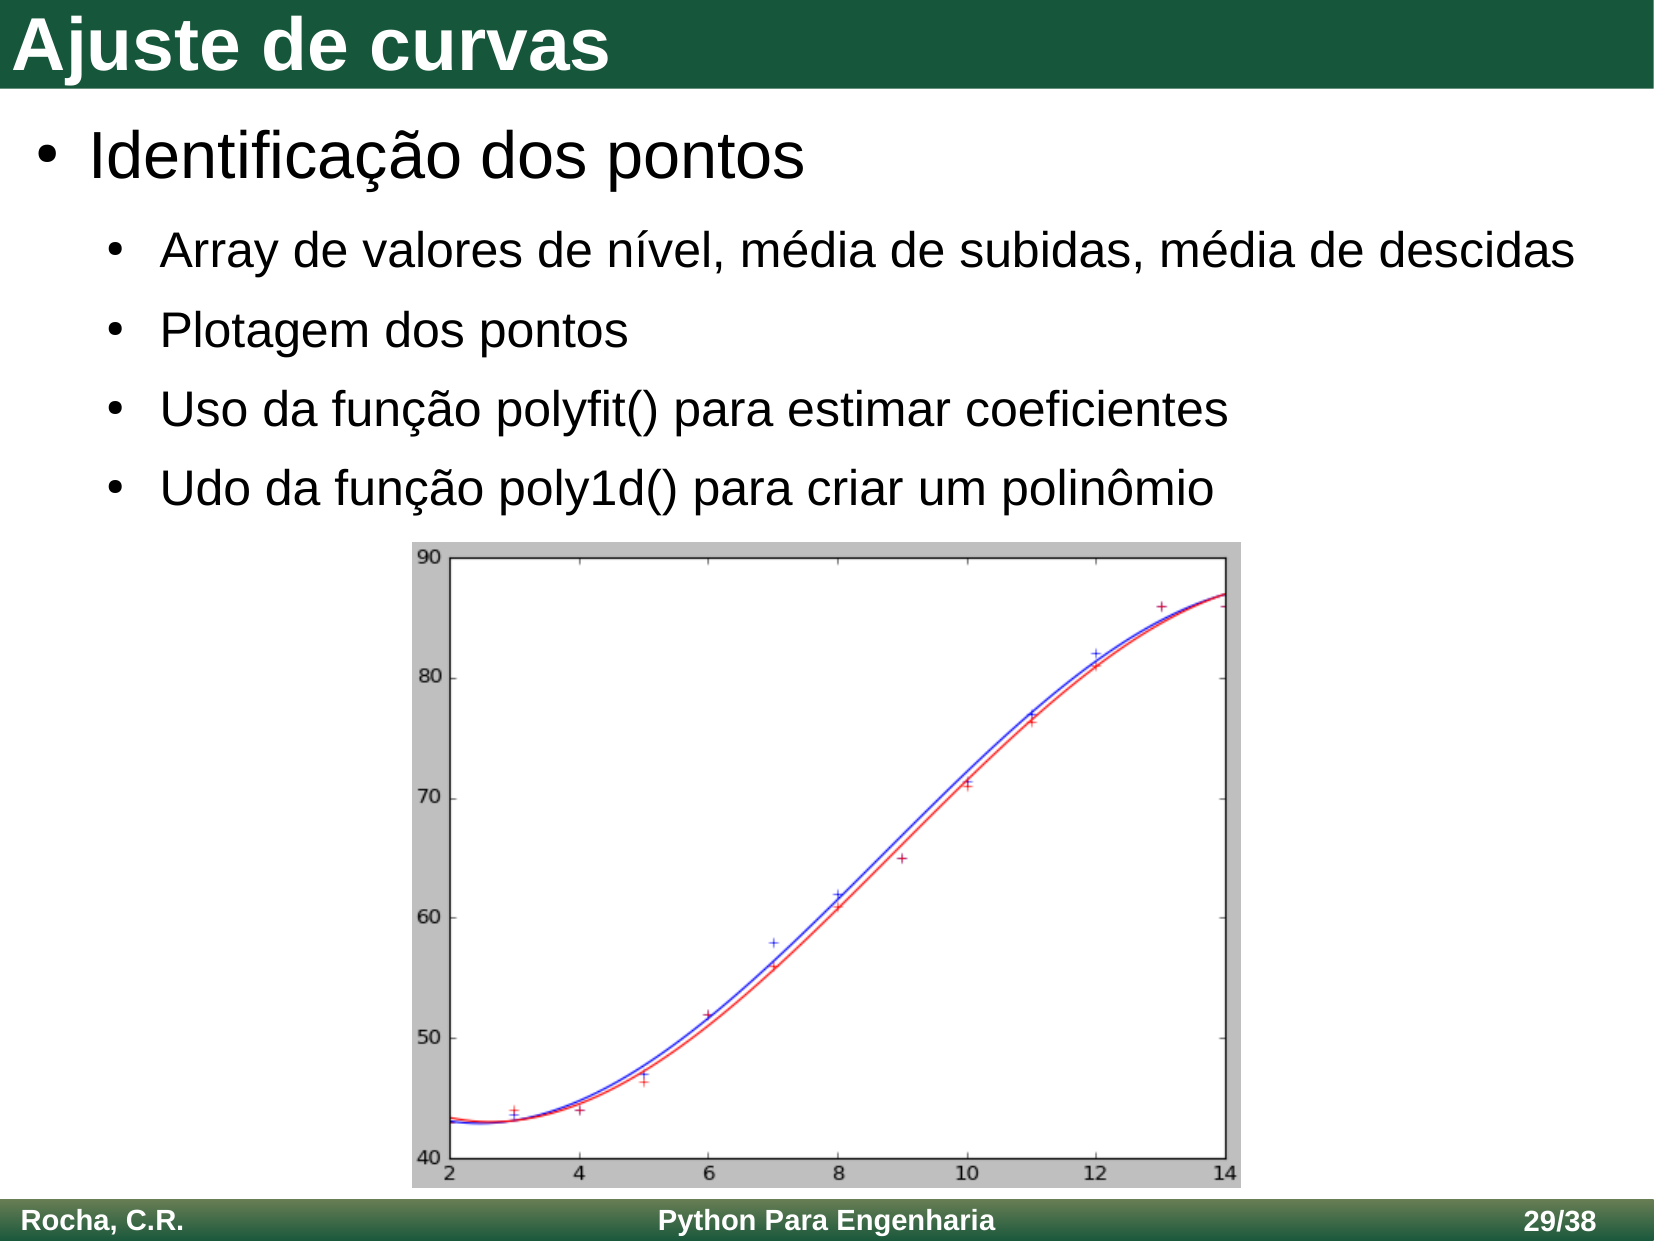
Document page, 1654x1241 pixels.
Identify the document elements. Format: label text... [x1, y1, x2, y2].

list Identificação dos pontos Array de valores de nível, média de subidas, média de descidas Plotagem dos pontos Uso da função polyfit() para estimar coeficientes Udo da função poly1d() para criar um polinômio [17, 118, 1625, 1152]
title Ajuste de curvas [11, 0, 1625, 89]
picture [412, 542, 1241, 1189]
